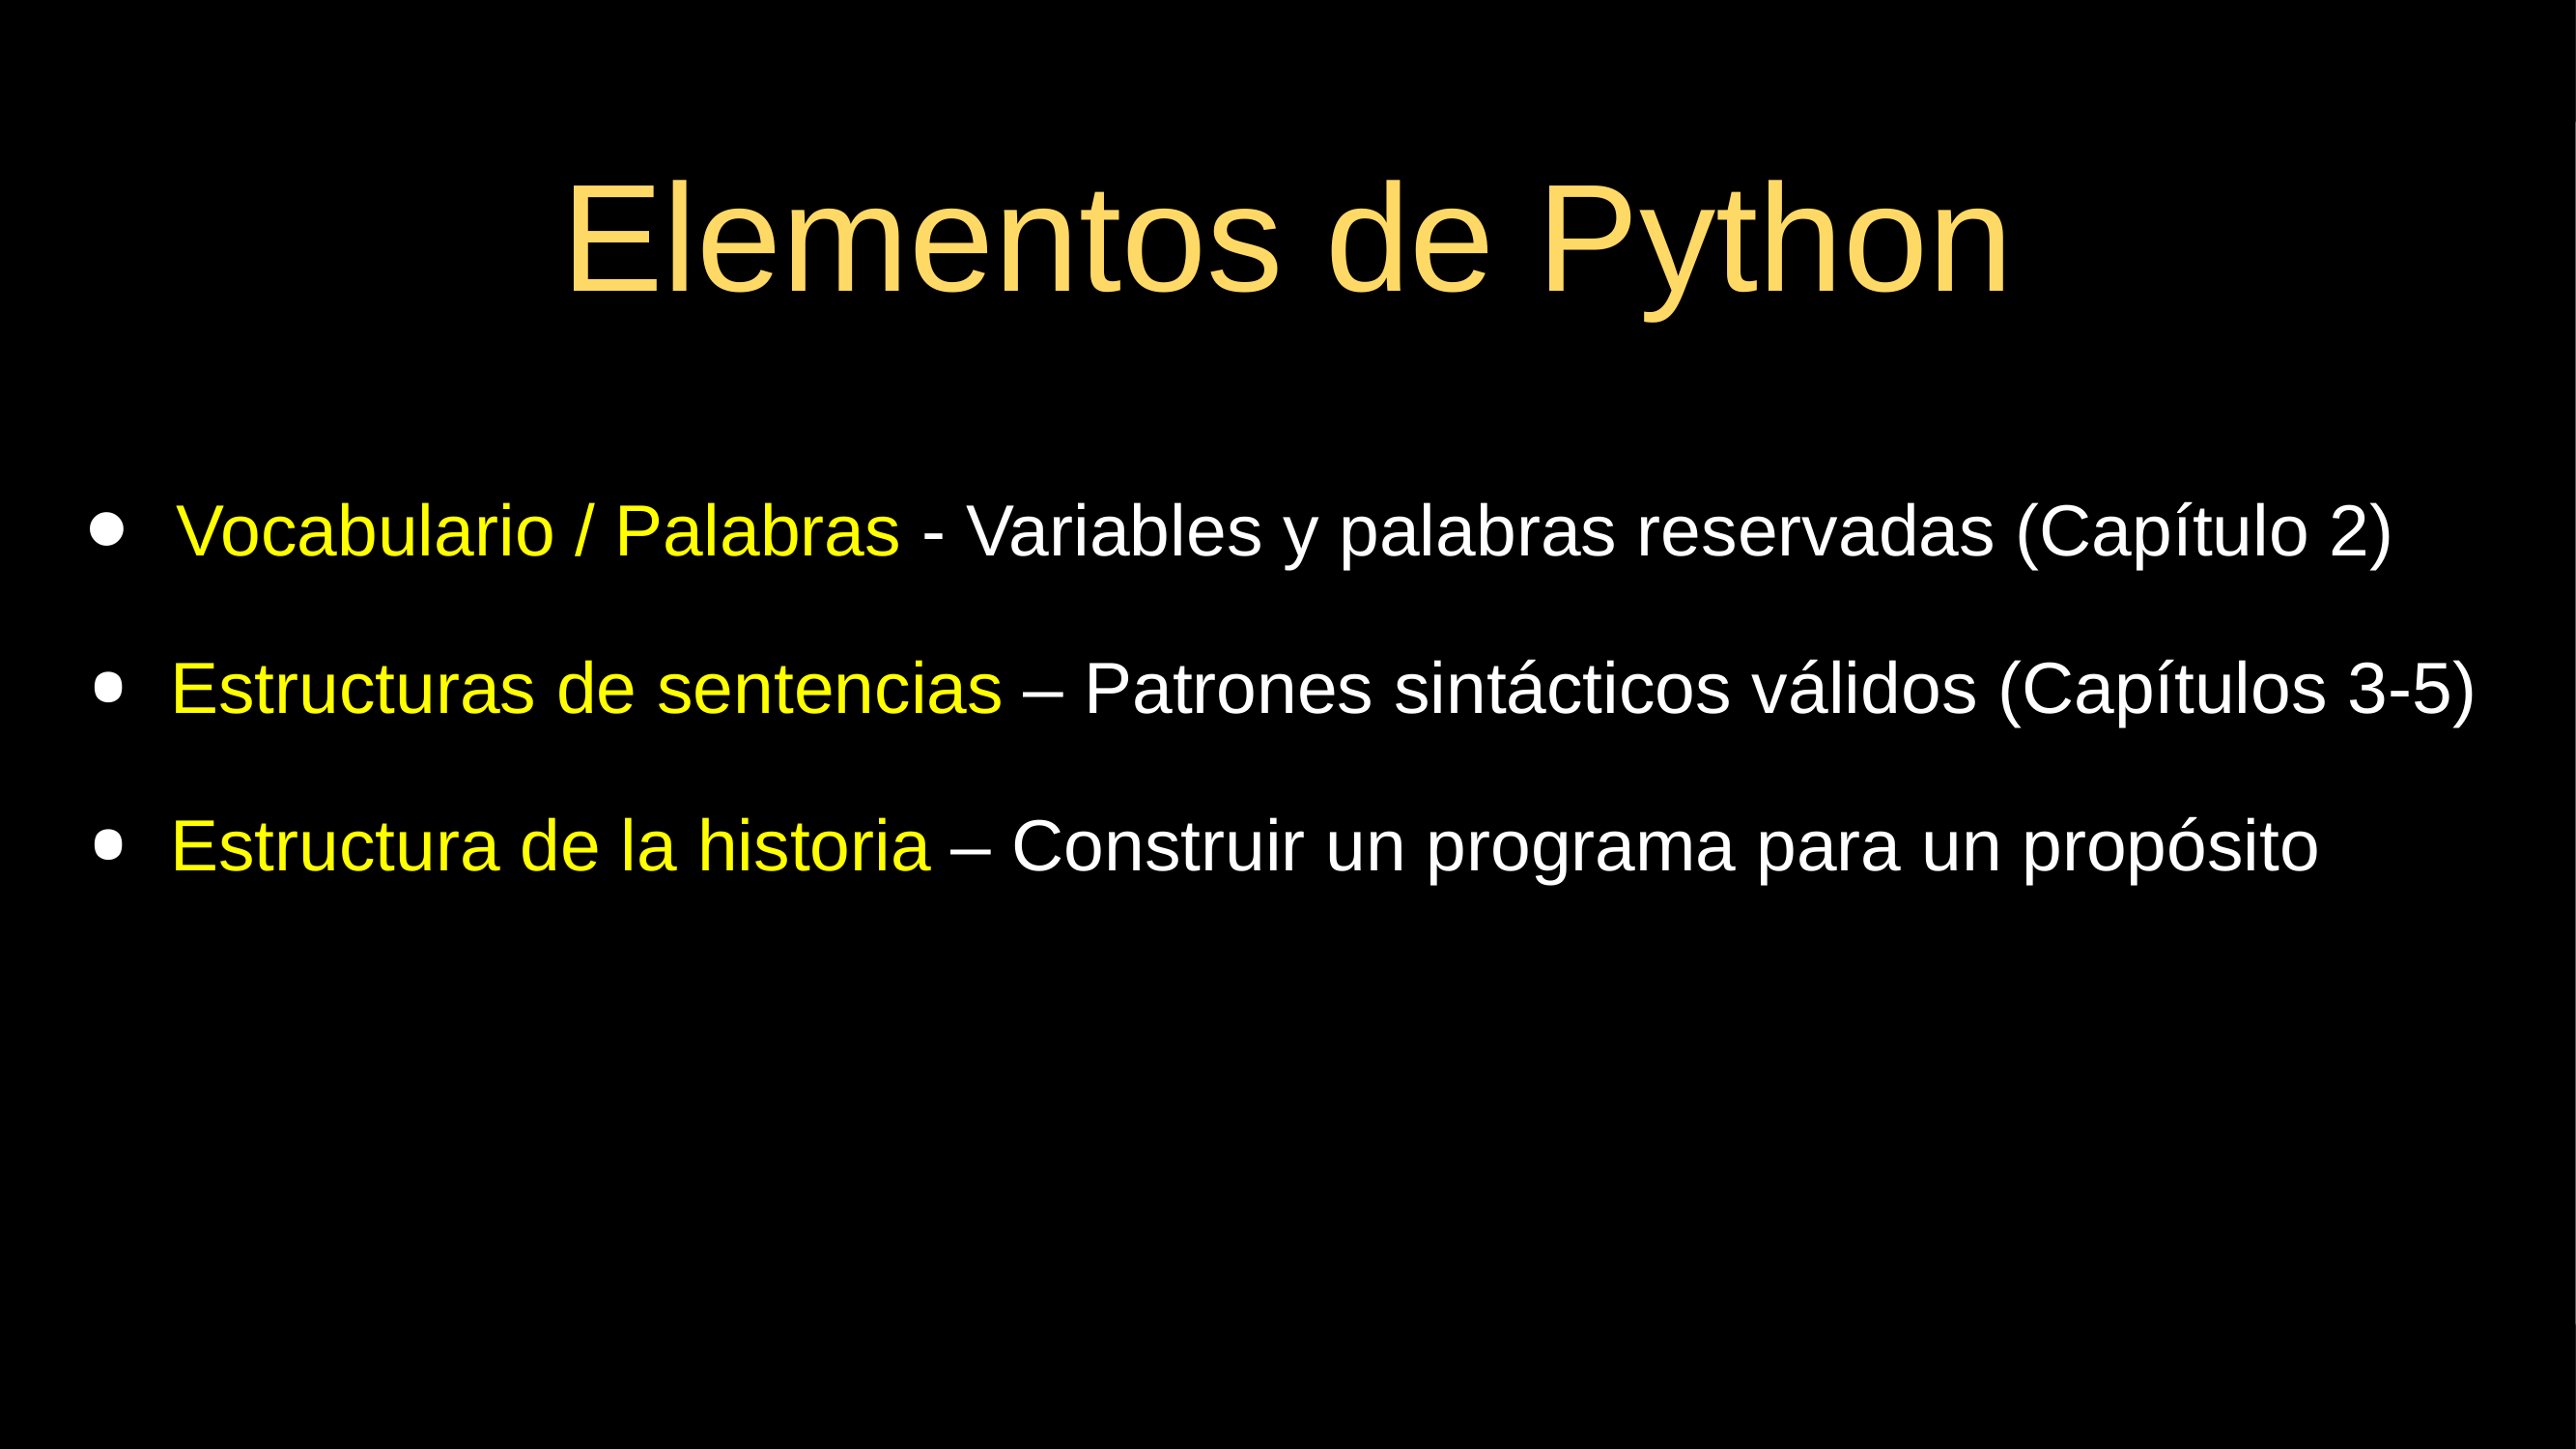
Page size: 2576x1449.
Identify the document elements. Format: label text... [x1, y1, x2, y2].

list Vocabulario / Palabras - Variables y palabras reservadas (Capítulo 2) Estructuras de sentencias – Patrones sintácticos válidos (Capítulos 3-5) Estructura de la historia – Construir un programa para un propósito [45, 338, 2487, 1032]
title Elementos de Python [128, 122, 2448, 338]
